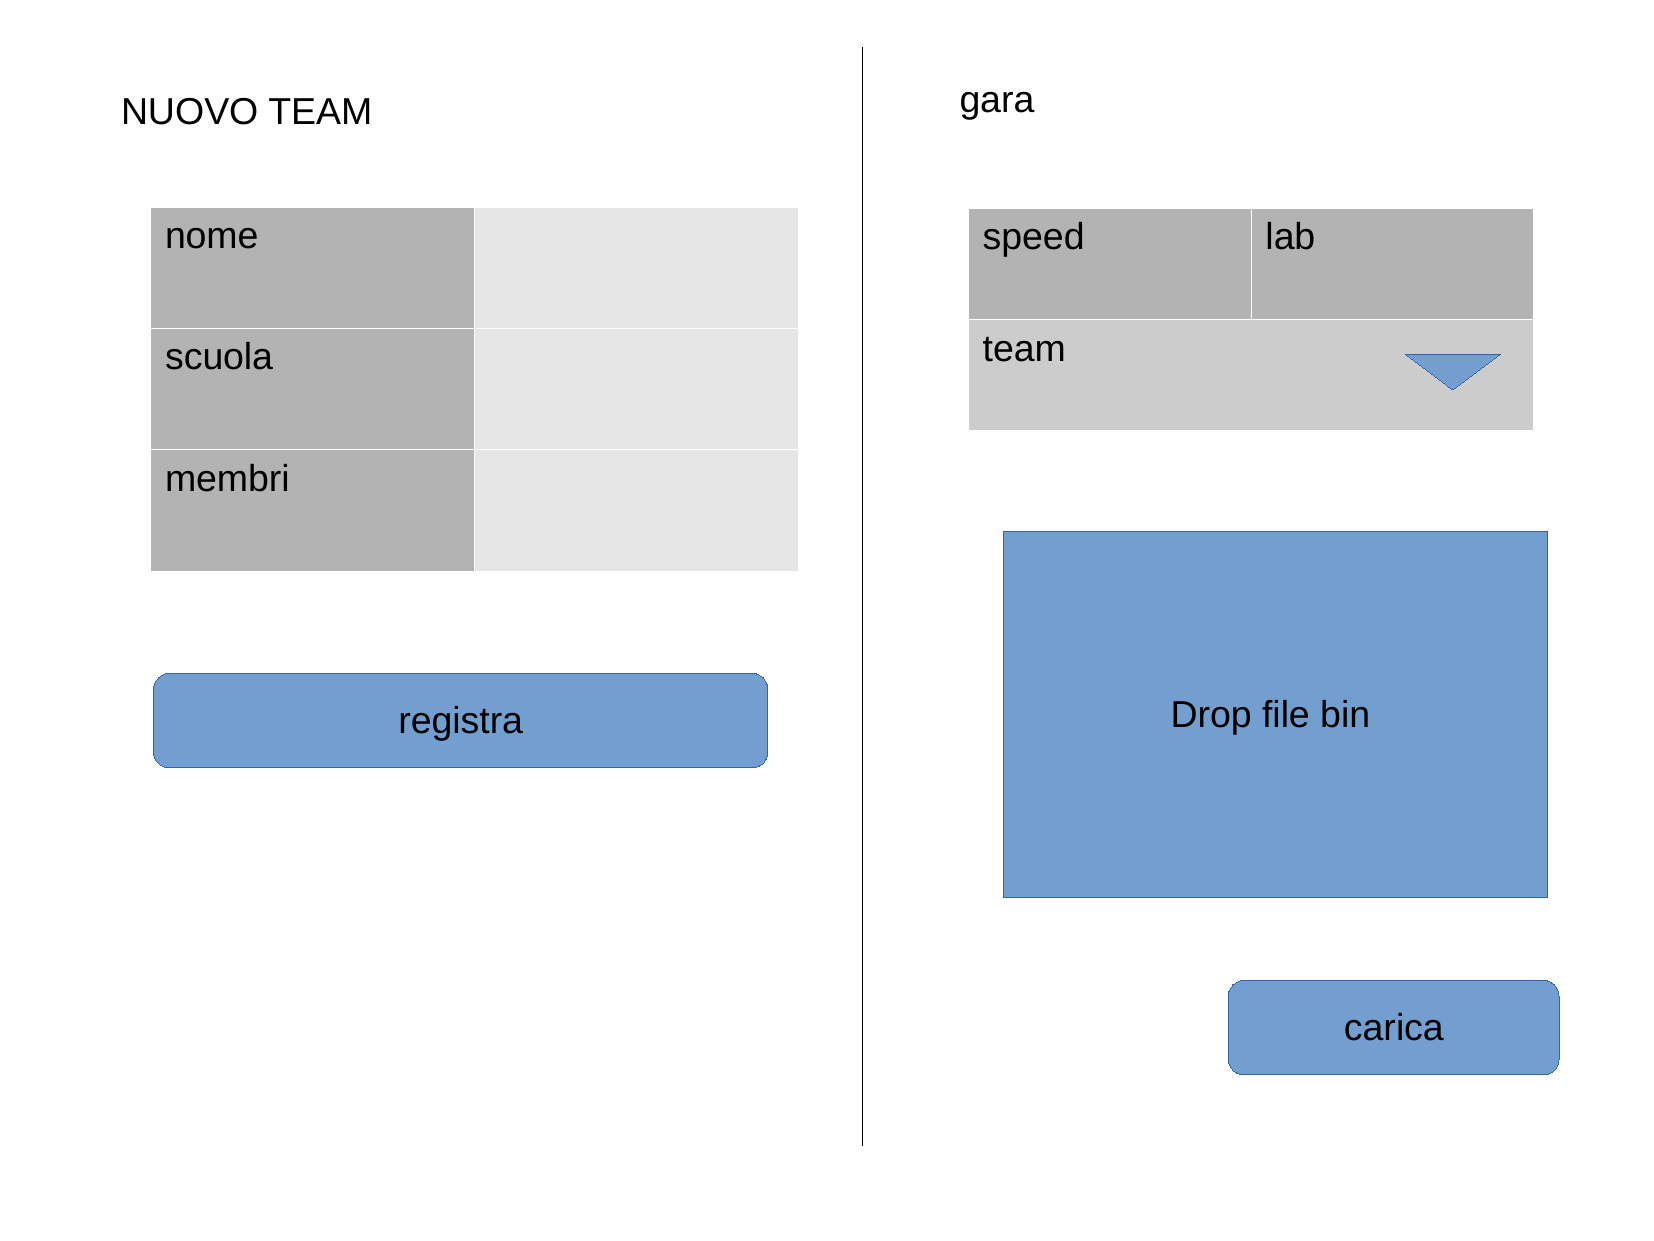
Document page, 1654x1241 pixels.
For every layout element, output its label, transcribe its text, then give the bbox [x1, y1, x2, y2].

table_cell team [969, 320, 1533, 430]
text_box [1405, 354, 1501, 390]
text_box carica [1228, 980, 1560, 1075]
table_cell membri [151, 450, 474, 571]
text_box Drop file bin [1003, 531, 1548, 898]
table_cell [475, 450, 798, 571]
text_box gara [944, 70, 1489, 128]
table_header speed [969, 209, 1251, 319]
text_box registra [153, 673, 768, 768]
table_header lab [1252, 209, 1533, 319]
table_cell scuola [151, 329, 474, 449]
text_box NUOVO TEAM [106, 82, 780, 140]
table_header [475, 208, 798, 328]
table_header nome [151, 208, 474, 328]
table_cell [475, 329, 798, 449]
